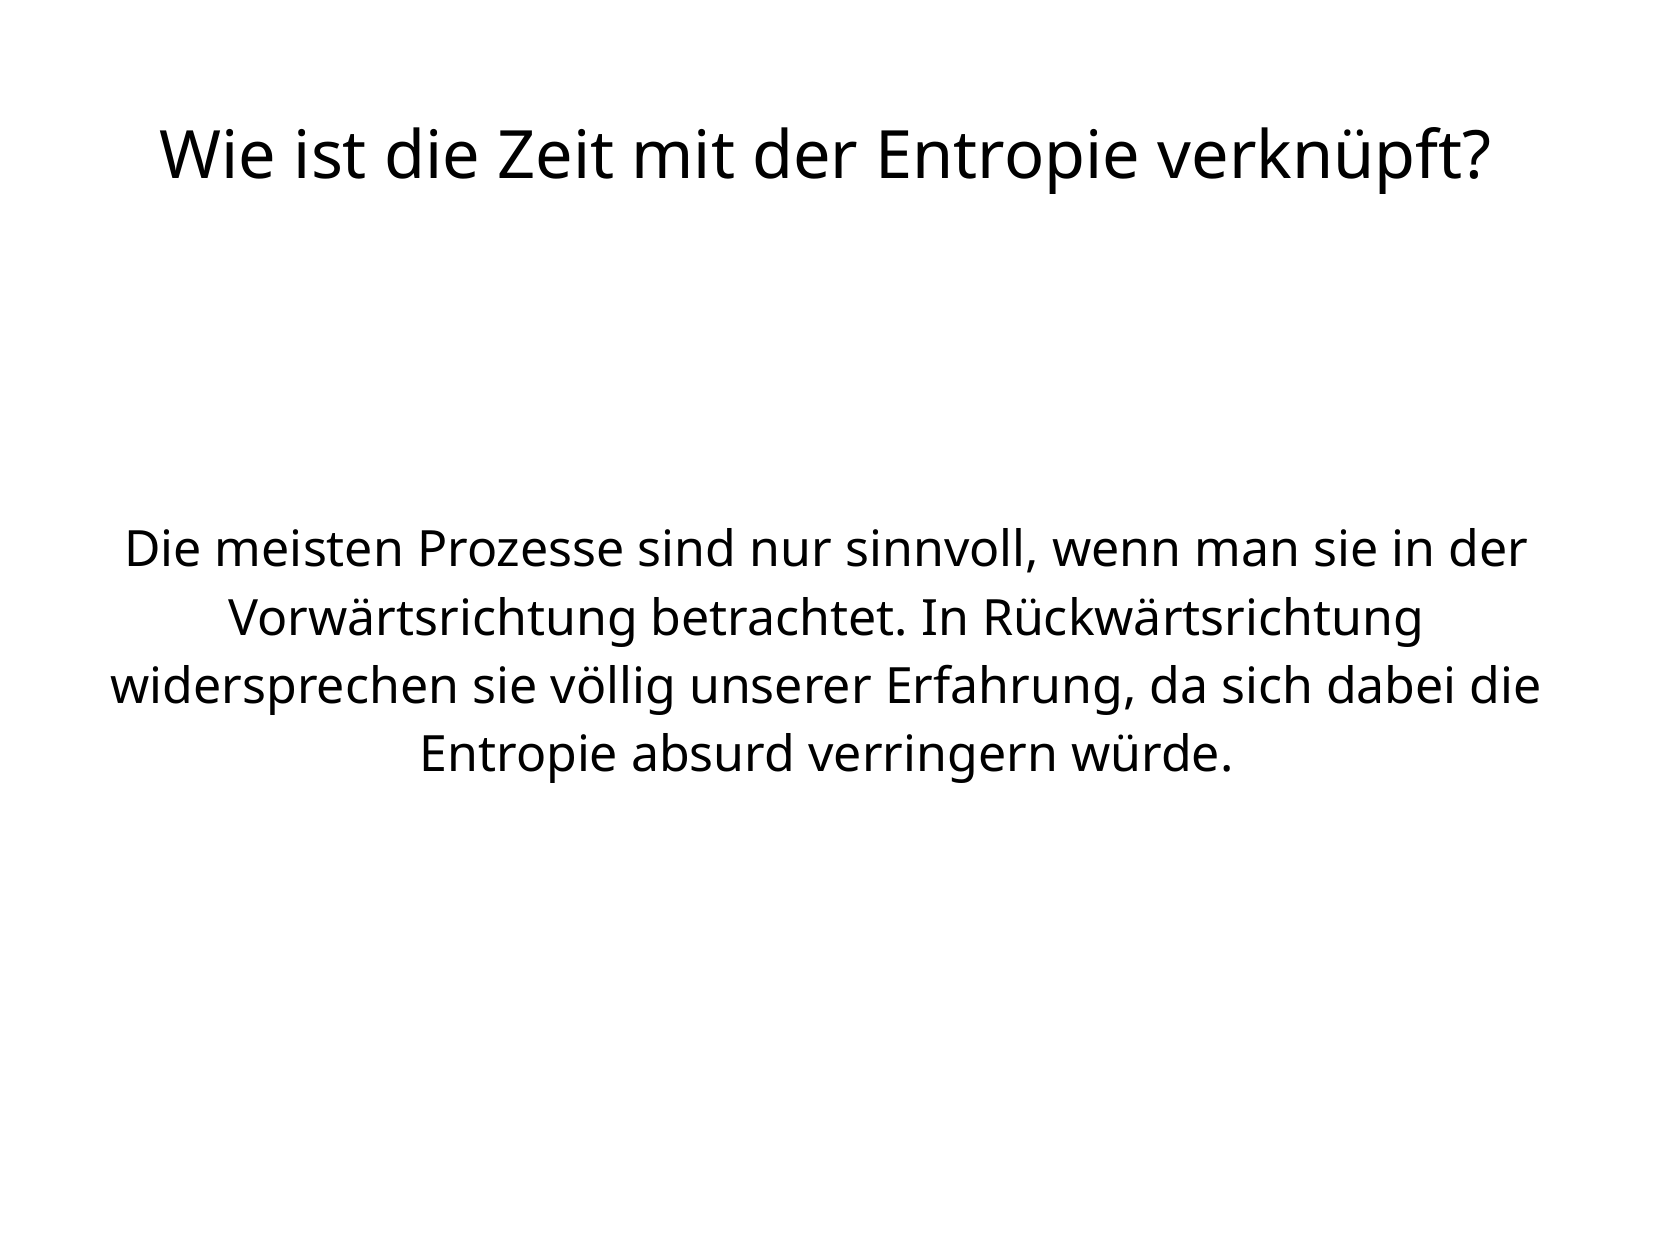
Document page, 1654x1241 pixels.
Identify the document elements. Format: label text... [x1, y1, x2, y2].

title Wie ist die Zeit mit der Entropie verknüpft? [82, 49, 1571, 257]
subtitle Die meisten Prozesse sind nur sinnvoll, wenn man sie in der Vorwärtsrichtung betrachtet. In Rückwärtsrichtung widersprechen sie völlig unserer Erfahrung, da sich dabei die Entropie absurd verringern würde. [82, 290, 1571, 1010]
